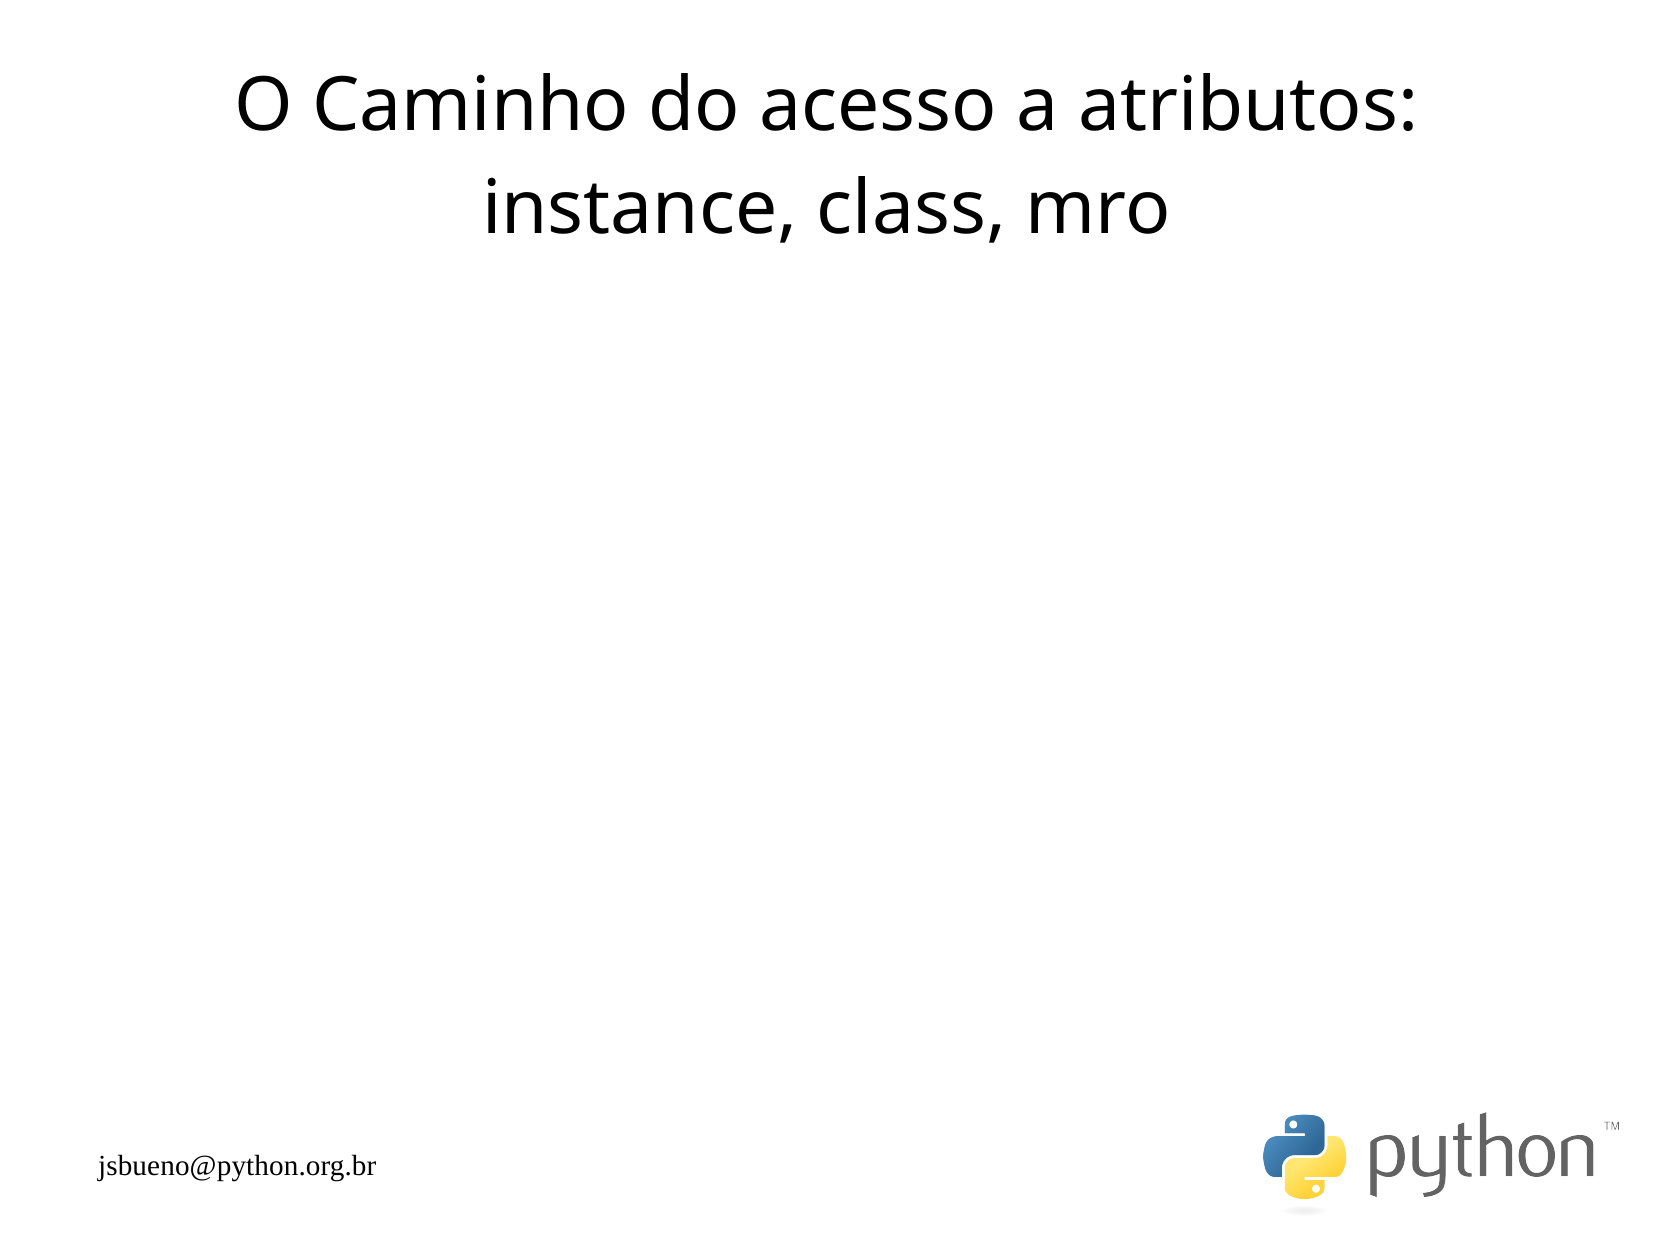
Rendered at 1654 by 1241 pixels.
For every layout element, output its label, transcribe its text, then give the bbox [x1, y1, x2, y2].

title O Caminho do acesso a atributos: instance, class, mro [82, 49, 1571, 257]
picture [1263, 1112, 1619, 1216]
